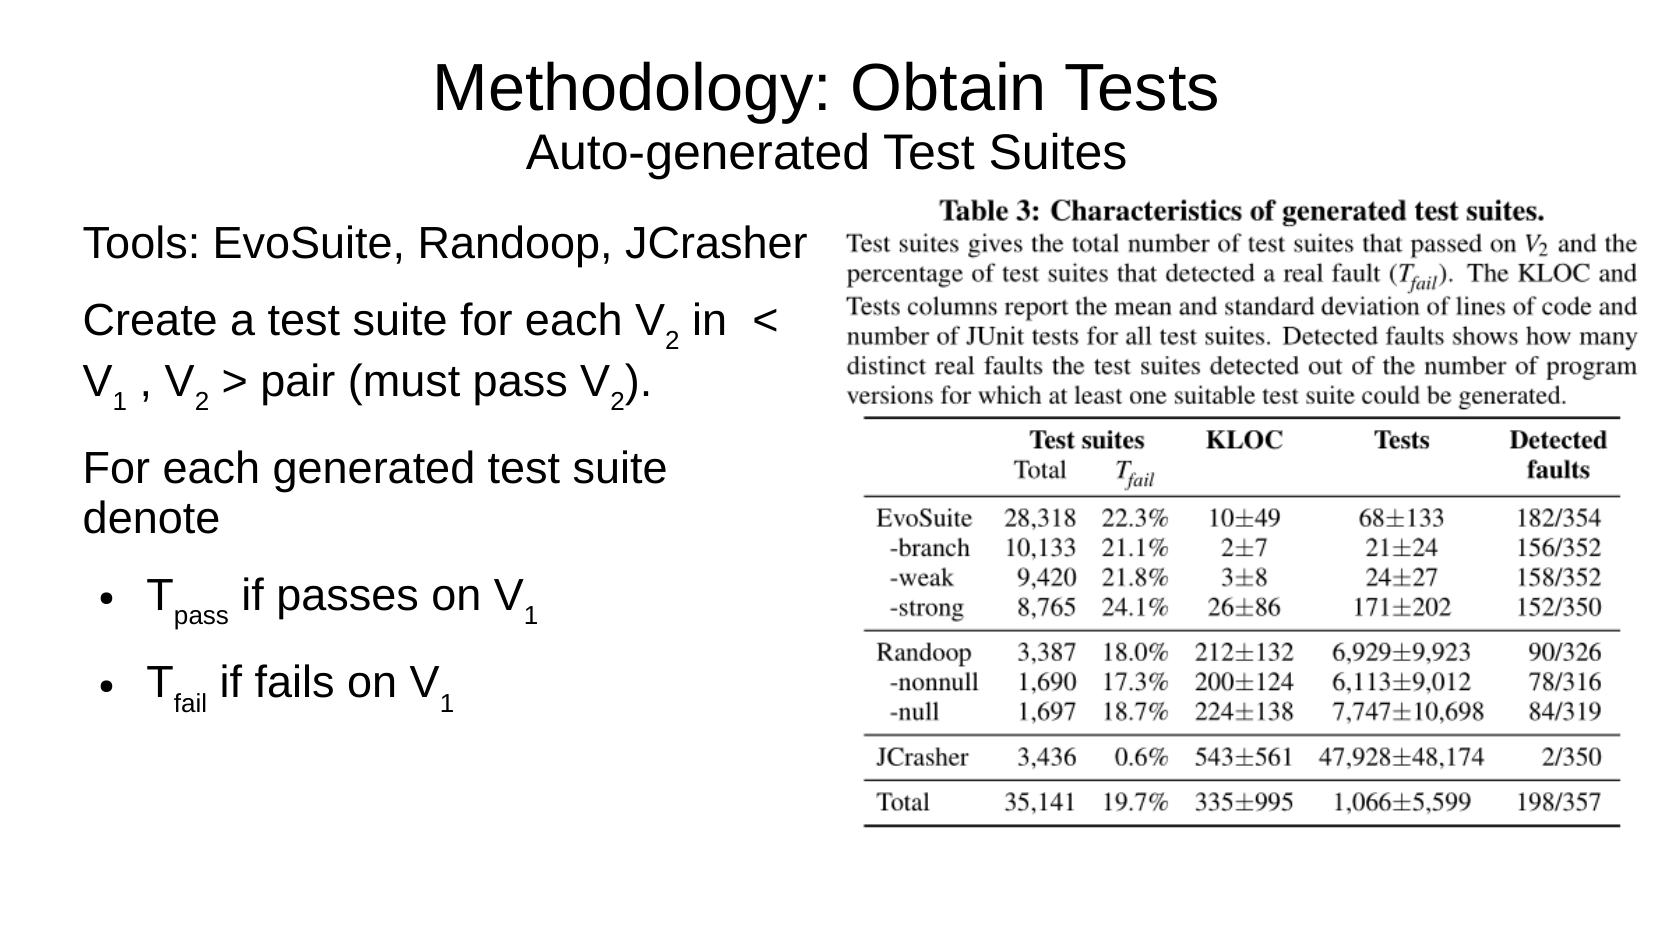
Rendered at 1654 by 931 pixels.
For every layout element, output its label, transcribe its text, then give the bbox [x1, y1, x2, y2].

picture [840, 190, 1647, 841]
list Tools: EvoSuite, Randoop, JCrasher Create a test suite for each V2 in < V1 , V2 > pair (must pass V2). For each generated test suite denote Tpass if passes on V1 Tfail if fails on V1 [82, 217, 809, 758]
title Methodology: Obtain Tests Auto-generated Test Suites [82, 37, 1571, 193]
